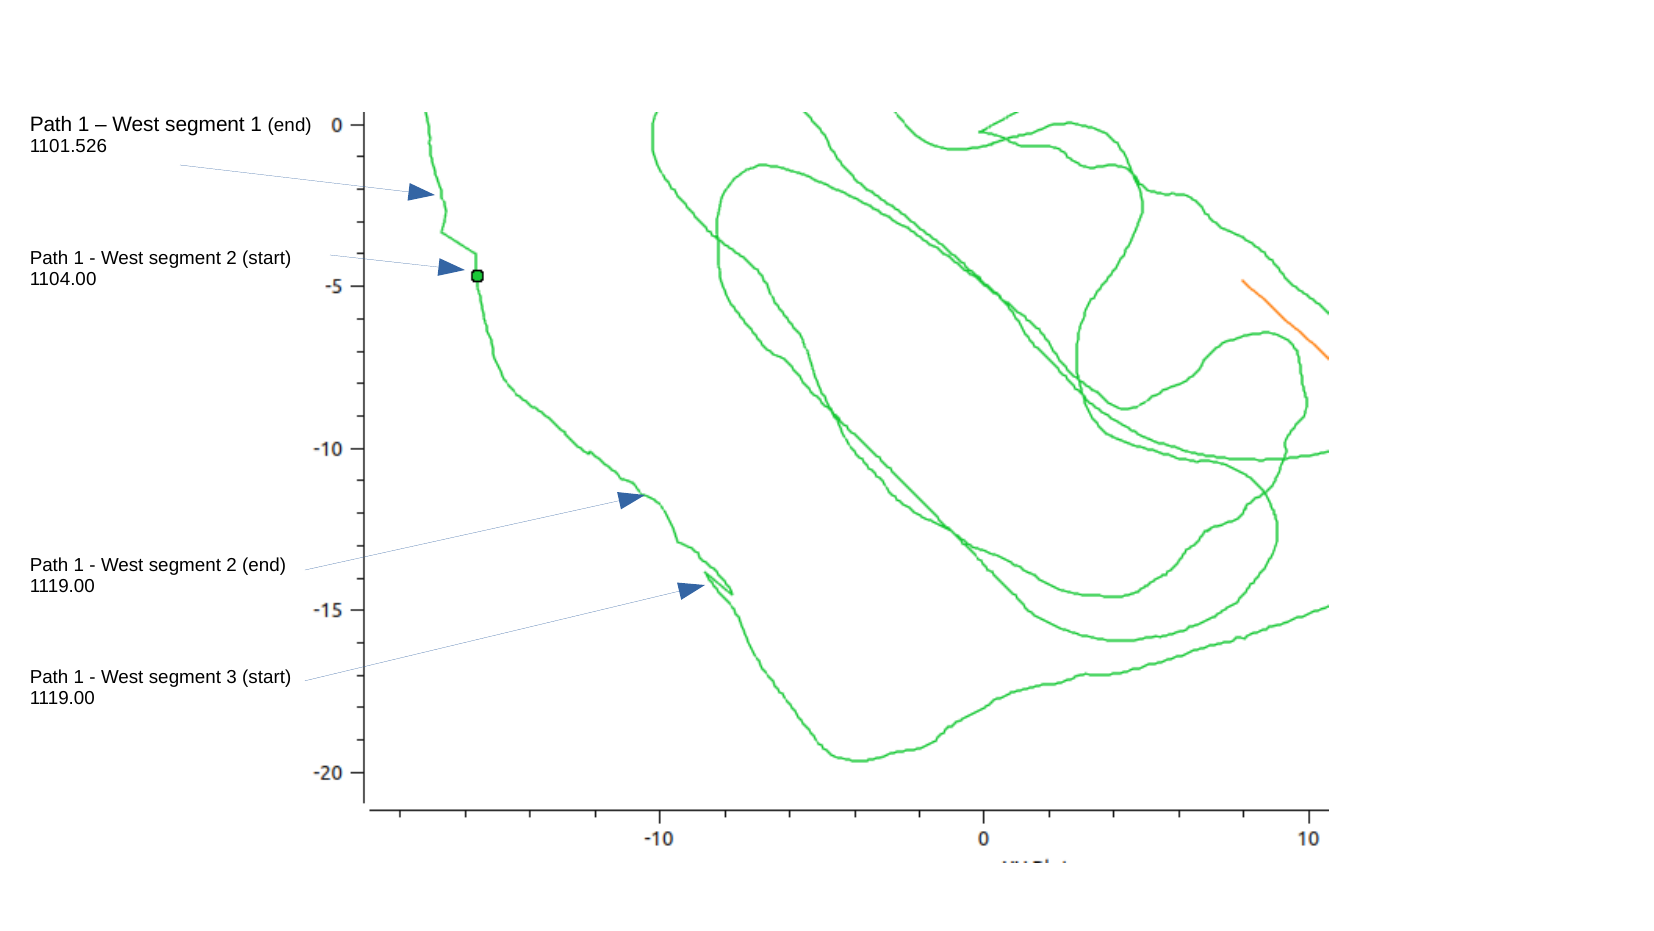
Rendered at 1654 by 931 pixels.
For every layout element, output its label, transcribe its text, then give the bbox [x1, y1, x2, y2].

picture [343, 183, 409, 191]
picture [304, 112, 1329, 863]
text_box Path 1 - West segment 2 (start) 1104.00 [15, 240, 316, 318]
text_box Path 1 - West segment 3 (start) 1119.00 [15, 659, 316, 738]
text_box Path 1 - West segment 2 (end) 1119.00 [15, 547, 316, 626]
text_box Path 1 – West segment 1 (end) 1101.526 [15, 105, 451, 183]
